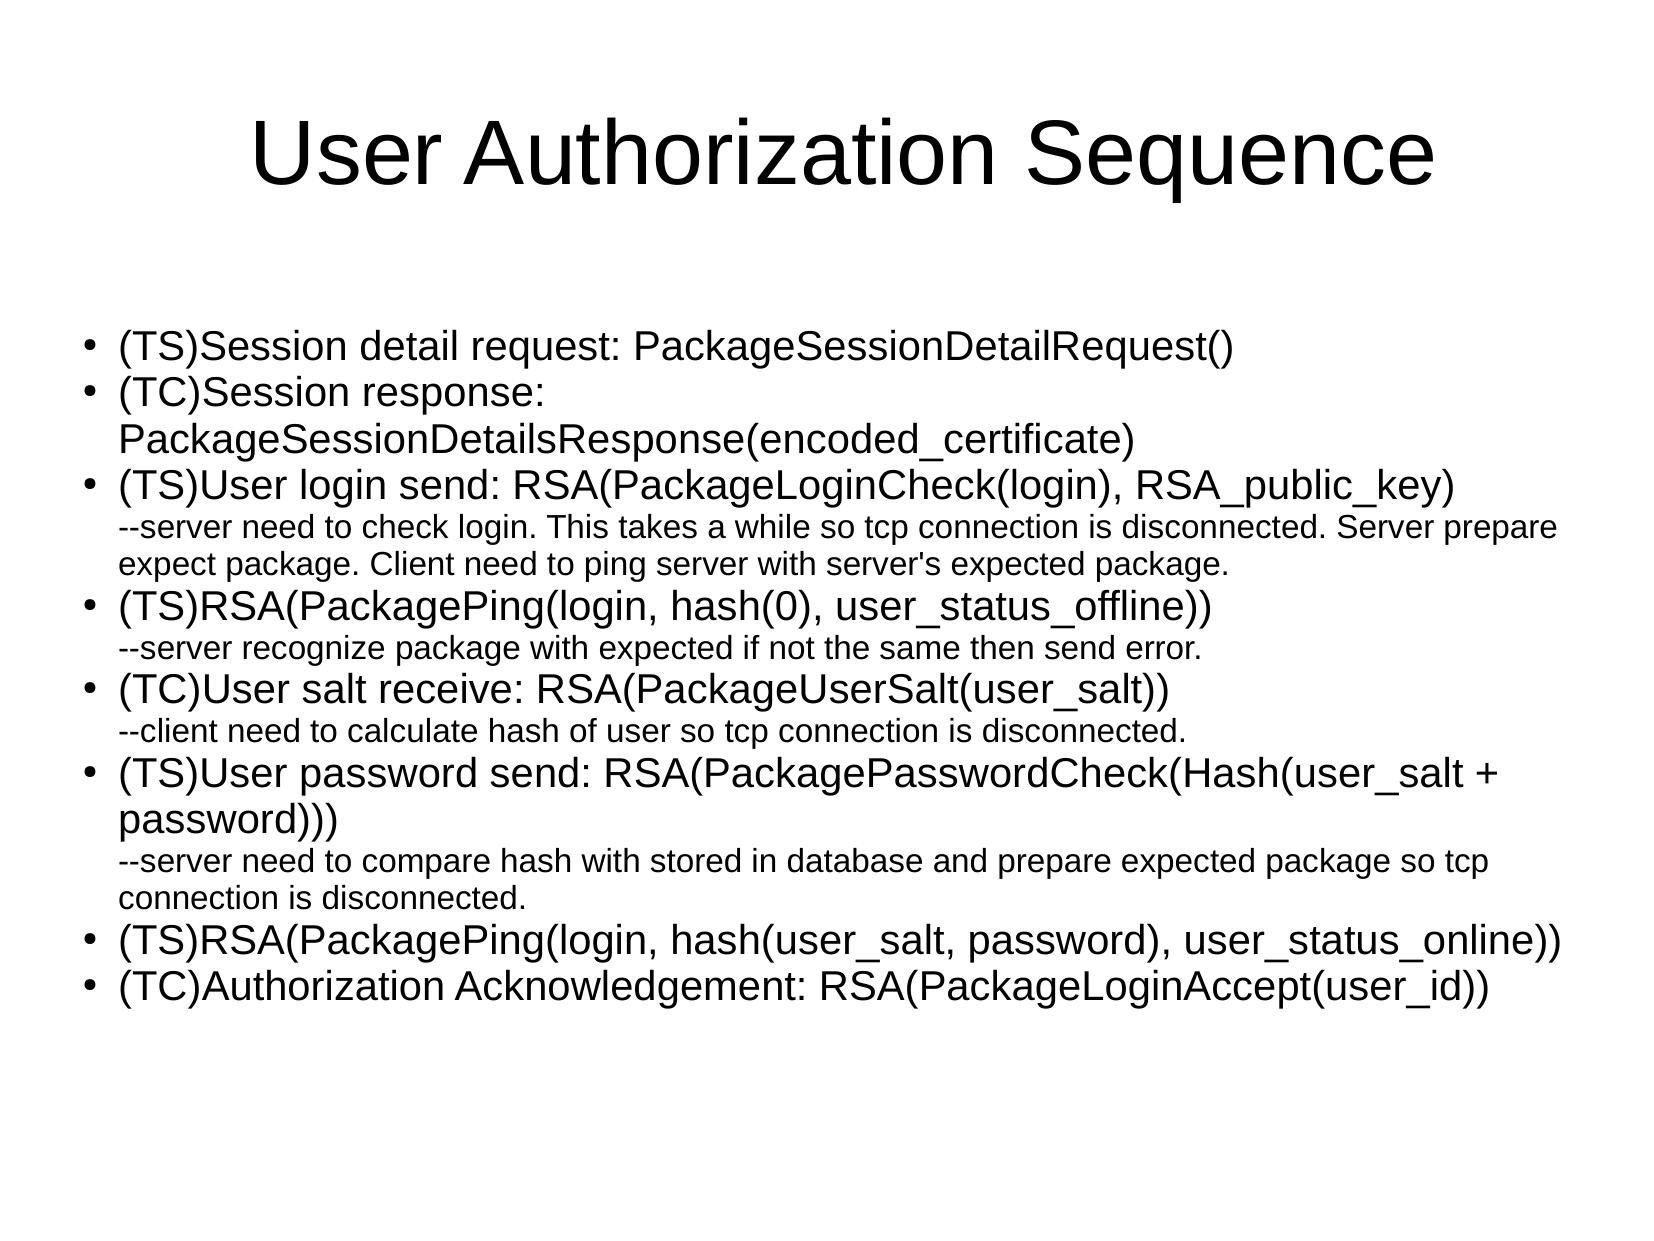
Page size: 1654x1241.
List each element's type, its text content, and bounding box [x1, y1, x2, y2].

title User Authorization Sequence [82, 49, 1571, 162]
subtitle (TS)Session detail request: PackageSessionDetailRequest() (TC)Session response: PackageSessionDetailsResponse(encoded_certificate) (TS)User login send: RSA(PackageLoginCheck(login), RSA_public_key) --server need to check login. This takes a while so tcp connection is disconnected. Server prepare expect package. Client need to ping server with server's expected package. (TS)RSA(PackagePing(login, hash(0), user_status_offline)) --server recognize package with expected if not the same then send error. (TC)User salt receive: RSA(PackageUserSalt(user_salt)) --client need to calculate hash of user so tcp connection is disconnected. (TS)User password send: RSA(PackagePasswordCheck(Hash(user_salt + password))) --server need to compare hash with stored in database and prepare expected package so tcp connection is disconnected. (TS)RSA(PackagePing(login, hash(user_salt, password), user_status_online)) (TC)Authorization Acknowledgement: RSA(PackageLoginAccept(user_id)) [82, 162, 1571, 1171]
